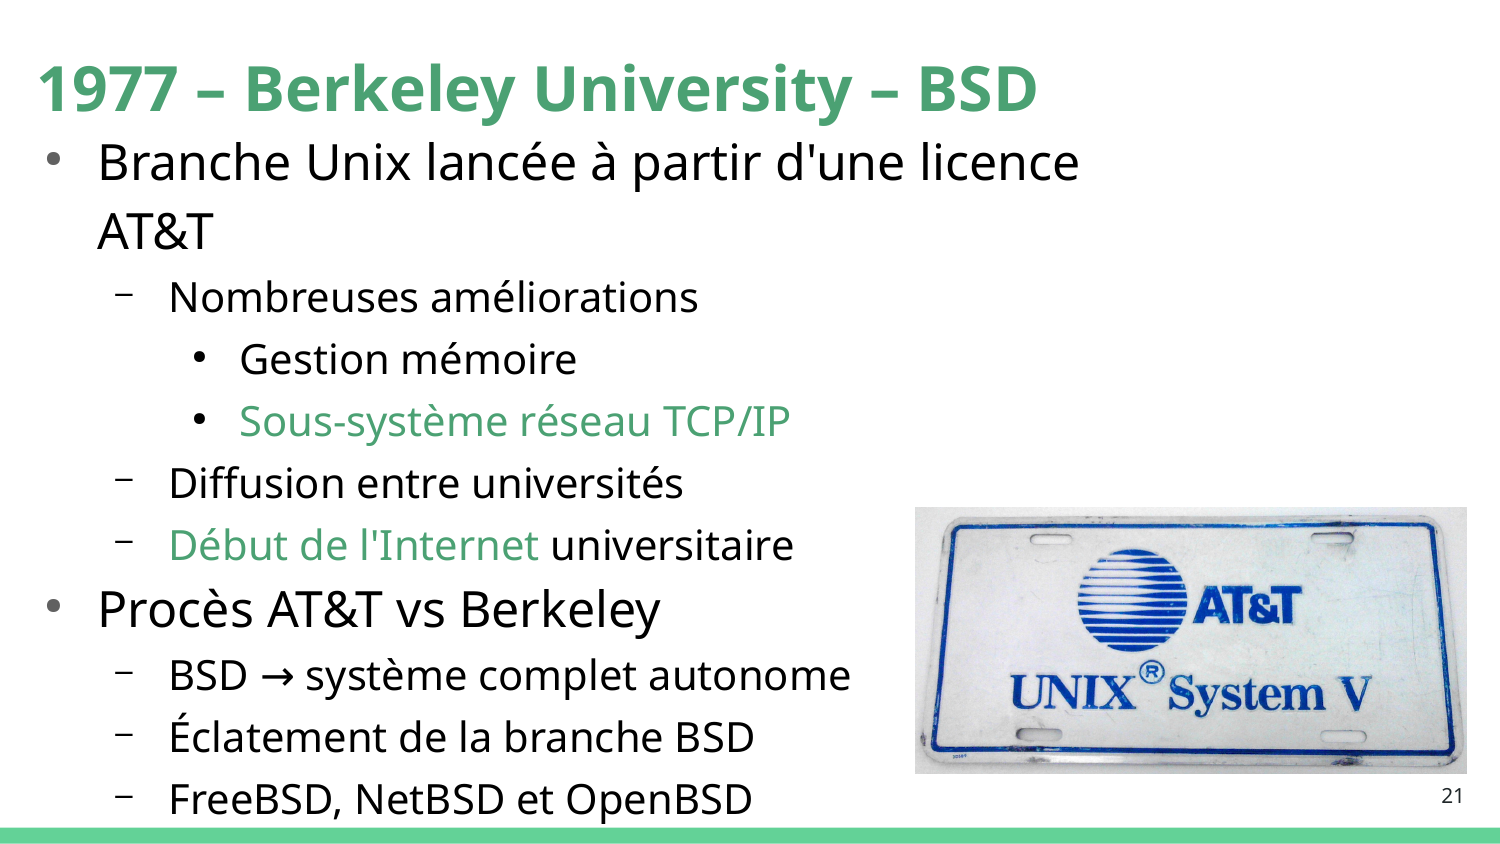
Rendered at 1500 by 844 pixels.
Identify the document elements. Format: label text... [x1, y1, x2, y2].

list Branche Unix lancée à partir d'une licence AT&T Nombreuses améliorations Gestion mémoire Sous-système réseau TCP/IP Diffusion entre universités Début de l'Internet universitaire Procès AT&T vs Berkeley BSD → système complet autonome Éclatement de la branche BSD FreeBSD, NetBSD et OpenBSD [11, 106, 1211, 798]
slide_number <numéro> [1389, 764, 1480, 830]
picture [915, 507, 1467, 774]
title 1977 – Berkeley University – BSD [21, 23, 1420, 117]
